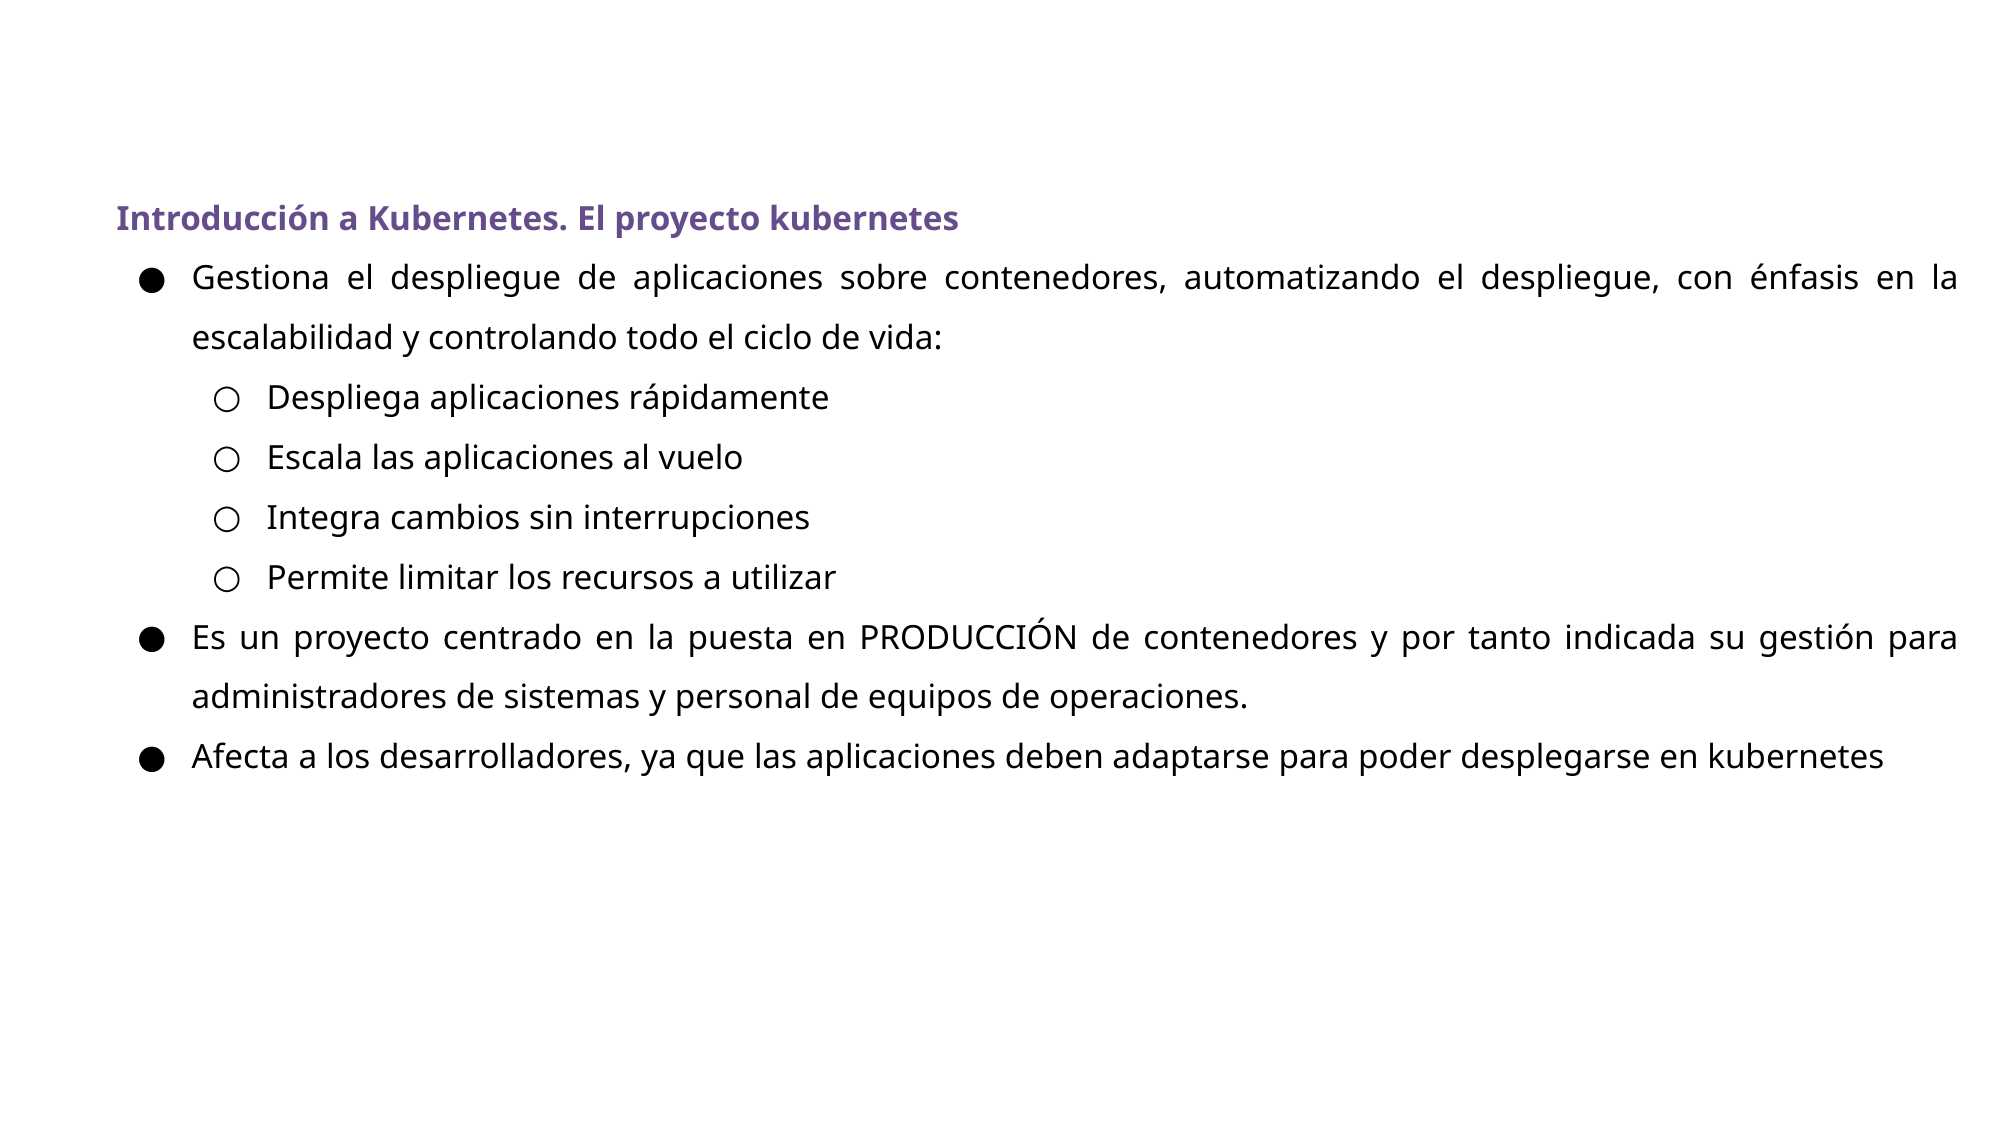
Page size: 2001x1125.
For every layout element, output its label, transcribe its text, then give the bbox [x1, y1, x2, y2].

text_box Introducción a Kubernetes. El proyecto kubernetes Gestiona el despliegue de aplicaciones sobre contenedores, automatizando el despliegue, con énfasis en la escalabilidad y controlando todo el ciclo de vida: Despliega aplicaciones rápidamente Escala las aplicaciones al vuelo Integra cambios sin interrupciones Permite limitar los recursos a utilizar Es un proyecto centrado en la puesta en PRODUCCIÓN de contenedores y por tanto indicada su gestión para administradores de sistemas y personal de equipos de operaciones. Afecta a los desarrolladores, ya que las aplicaciones deben adaptarse para poder desplegarse en kubernetes [101, 169, 1977, 382]
